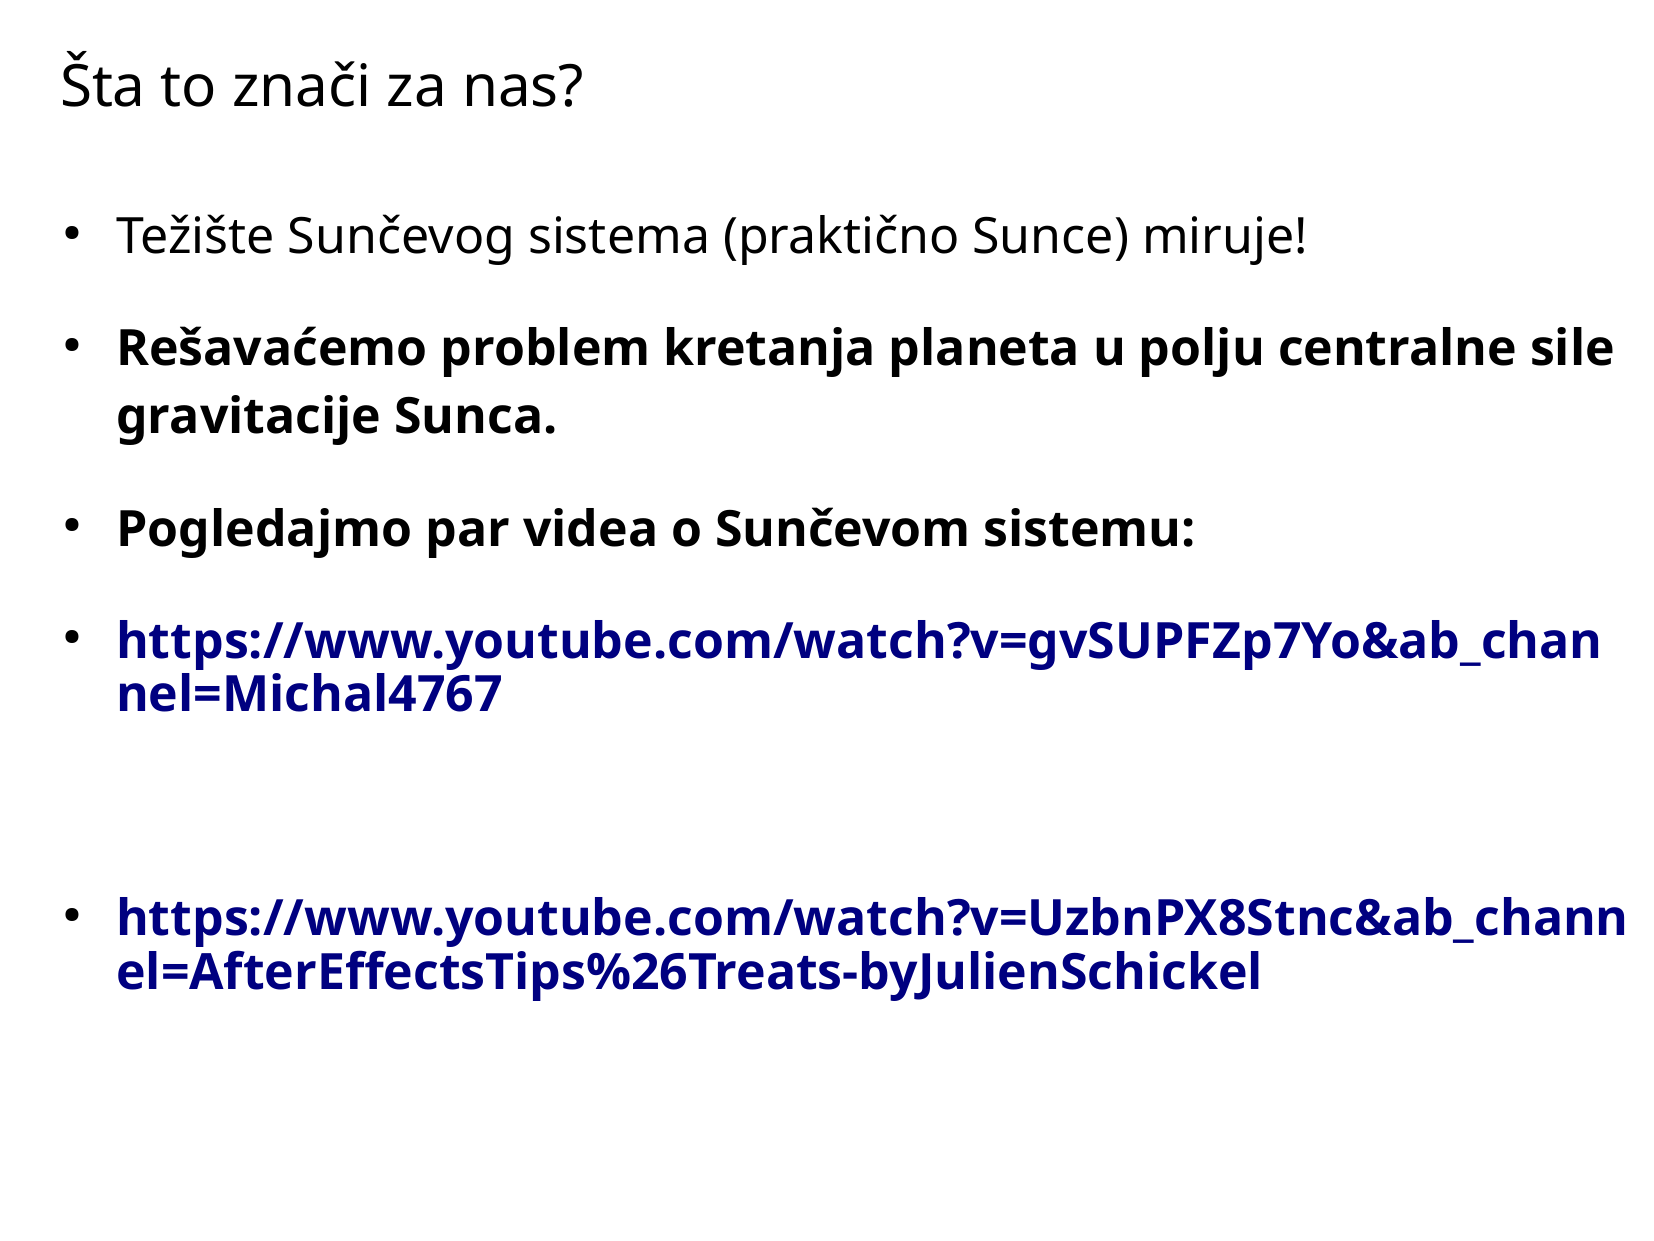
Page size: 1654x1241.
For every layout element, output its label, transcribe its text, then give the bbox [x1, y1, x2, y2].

list Težište Sunčevog sistema (praktično Sunce) miruje! Rešavaćemo problem kretanja planeta u polju centralne sile gravitacije Sunca. Pogledajmo par videa o Sunčevom sistemu: https://www.youtube.com/watch?v=gvSUPFZp7Yo&ab_channel=Michal4767 https://www.youtube.com/watch?v=UzbnPX8Stnc&ab_channel=AfterEffectsTips%26Treats-byJulienSchickel [45, 199, 1635, 1173]
title Šta to znači za nas? [59, 17, 1648, 150]
